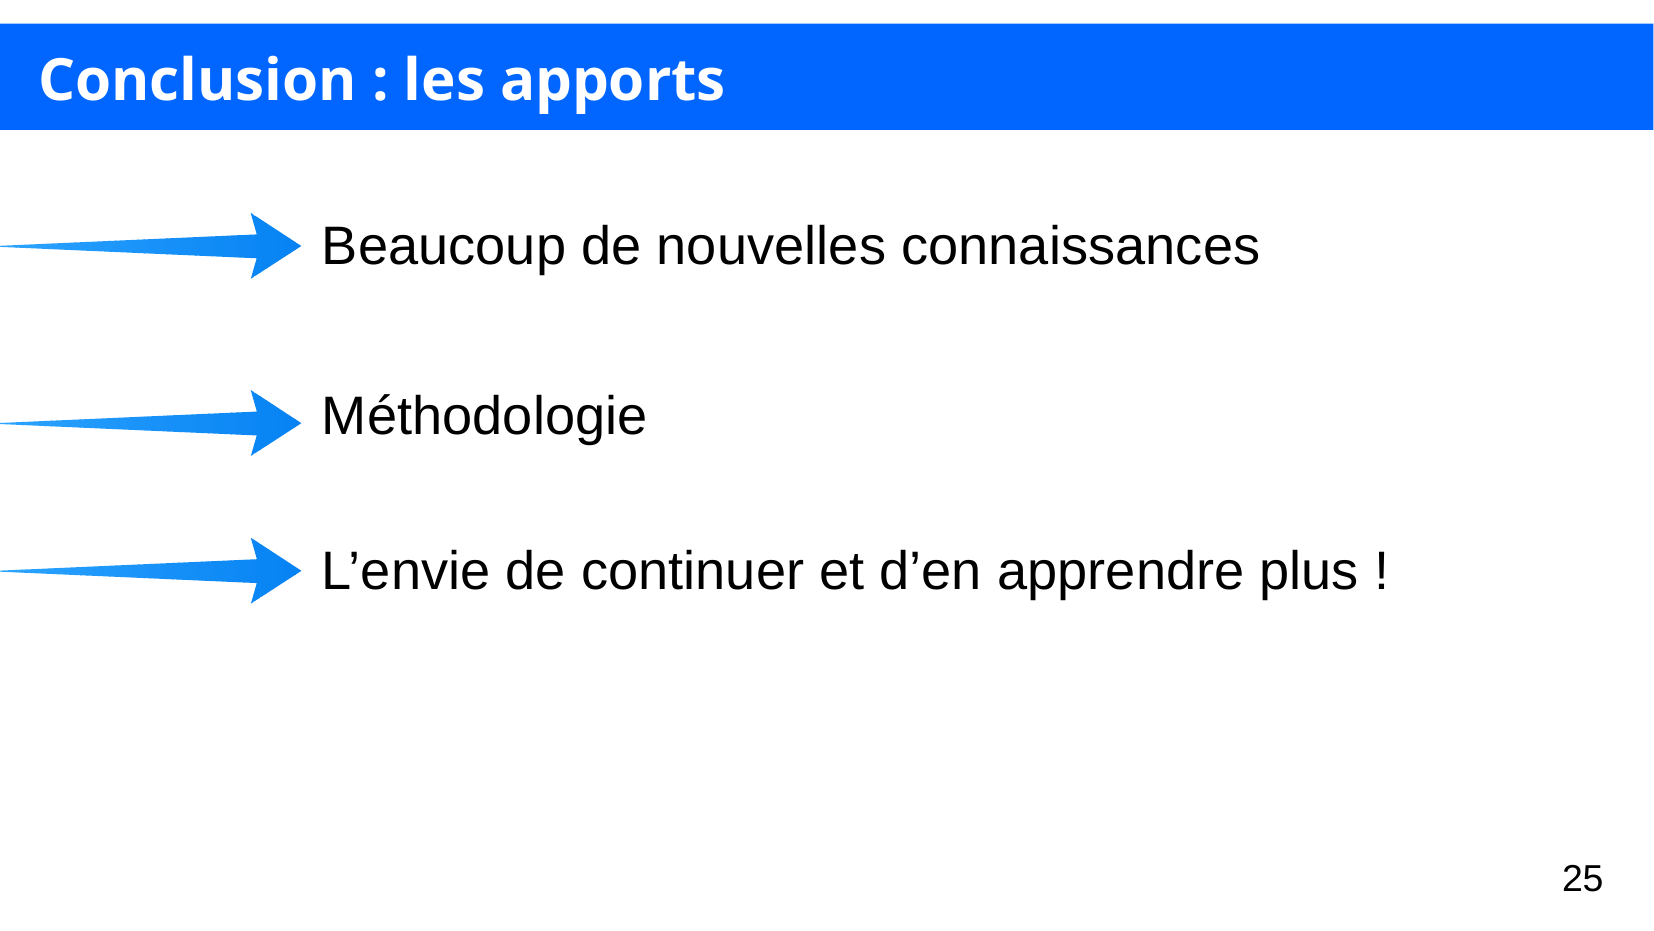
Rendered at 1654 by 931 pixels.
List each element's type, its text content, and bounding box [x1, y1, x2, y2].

picture [0, 532, 308, 609]
text_box [0, 23, 1654, 130]
picture [0, 385, 308, 461]
picture [0, 208, 308, 284]
title Conclusion : les apports [0, 35, 1312, 119]
text_box Méthodologie [307, 377, 1560, 514]
text_box L’envie de continuer et d’en apprendre plus ! [307, 532, 1560, 669]
text_box Beaucoup de nouvelles connaissances [307, 208, 1560, 344]
text_box <numéro> [1547, 850, 1654, 921]
